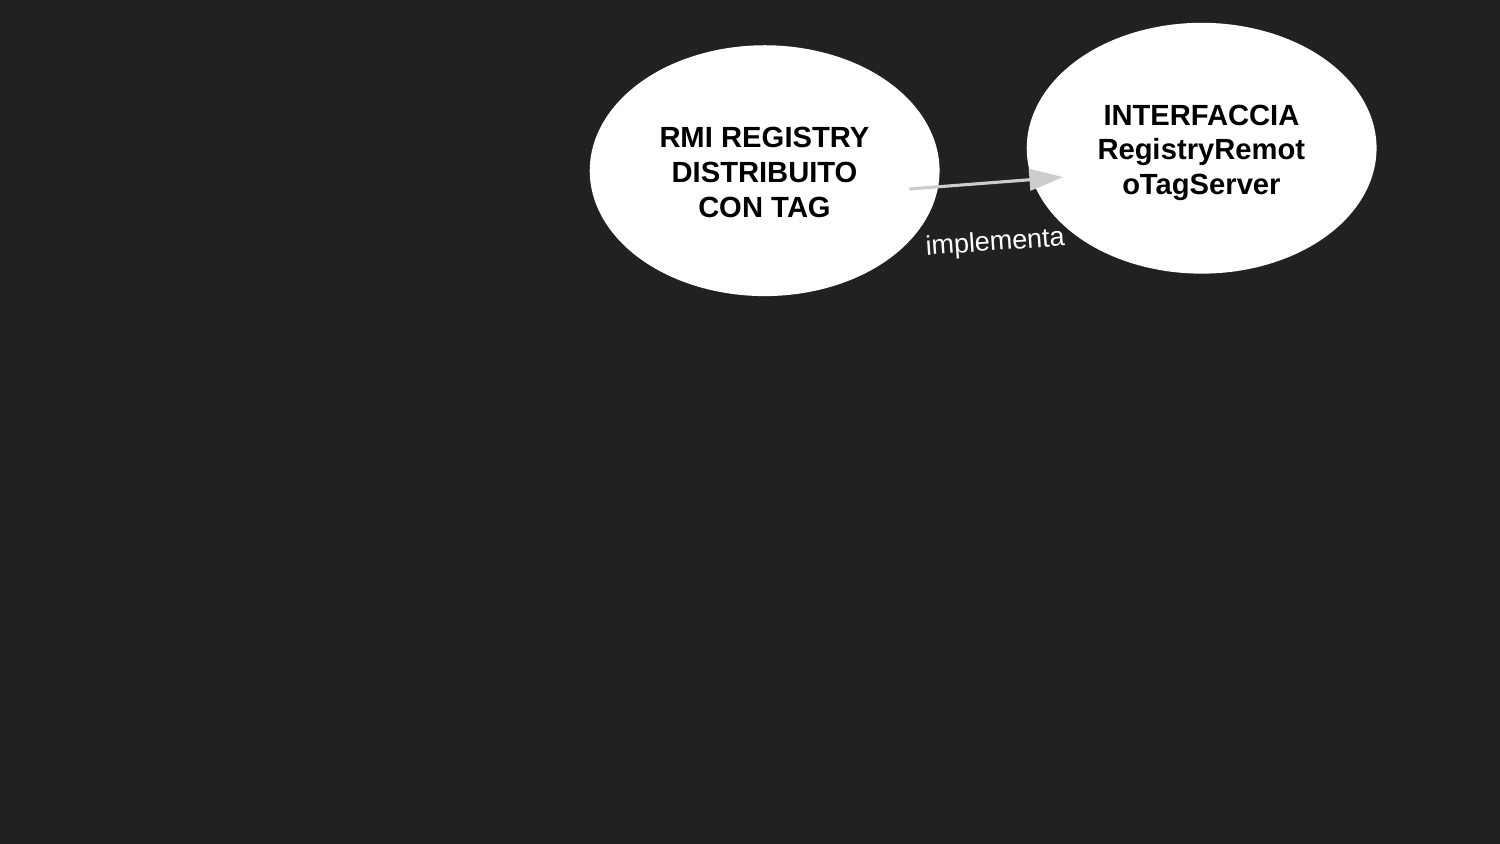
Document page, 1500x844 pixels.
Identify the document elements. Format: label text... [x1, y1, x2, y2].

text_box INTERFACCIA RegistryRemotoTagServer [1027, 23, 1376, 273]
text_box RMI REGISTRY DISTRIBUITO CON TAG [590, 46, 939, 296]
text_box implementa [909, 212, 1082, 270]
